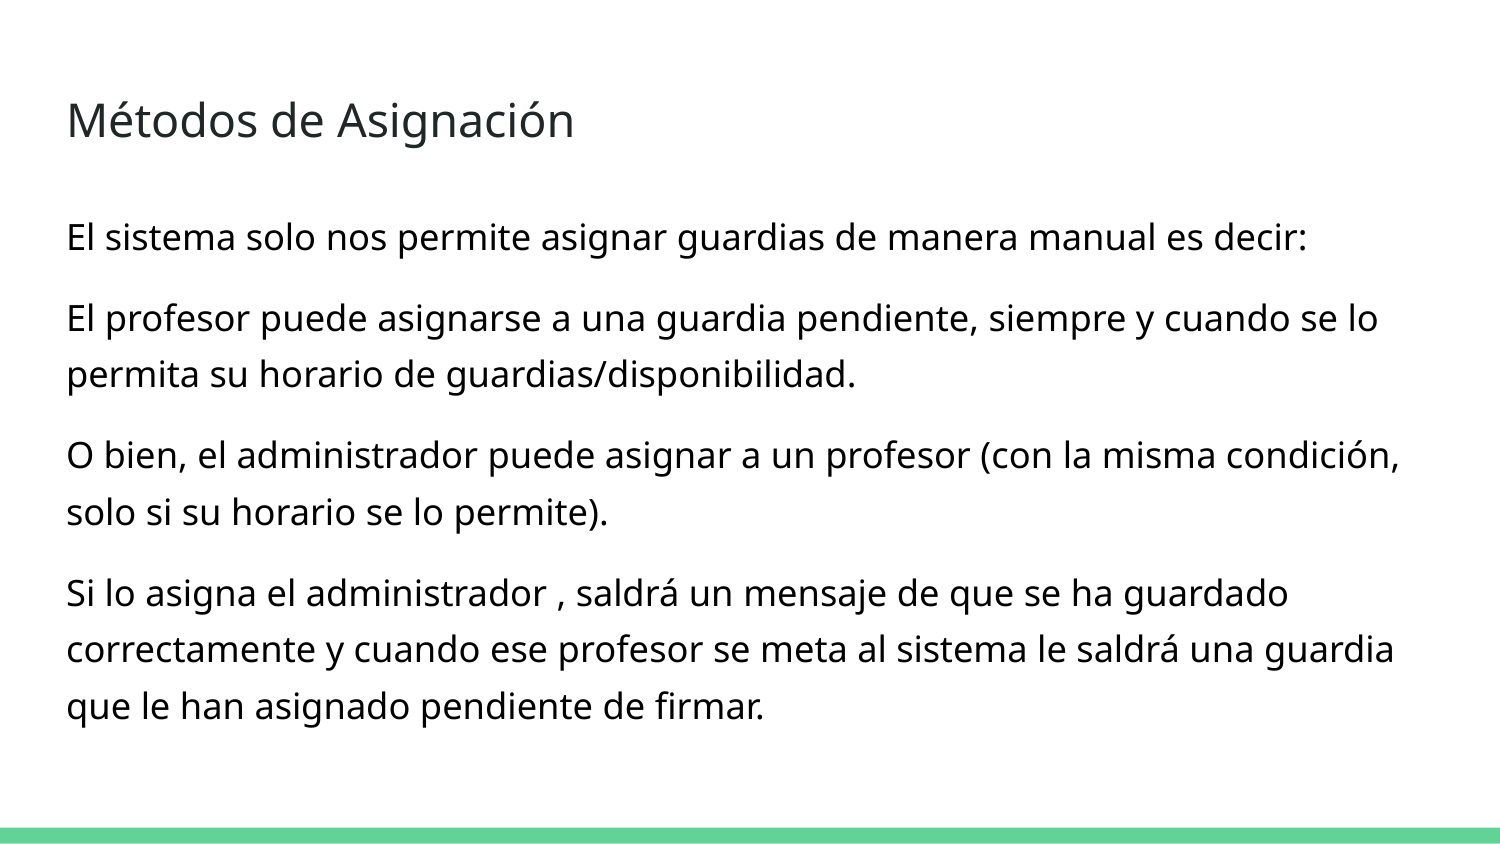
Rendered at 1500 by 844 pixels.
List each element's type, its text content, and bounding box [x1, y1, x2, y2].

list El sistema solo nos permite asignar guardias de manera manual es decir: El profesor puede asignarse a una guardia pendiente, siempre y cuando se lo permita su horario de guardias/disponibilidad. O bien, el administrador puede asignar a un profesor (con la misma condición, solo si su horario se lo permite). Si lo asigna el administrador , saldrá un mensaje de que se ha guardado correctamente y cuando ese profesor se meta al sistema le saldrá una guardia que le han asignado pendiente de firmar. [51, 189, 1449, 750]
title Métodos de Asignación [51, 72, 1449, 167]
